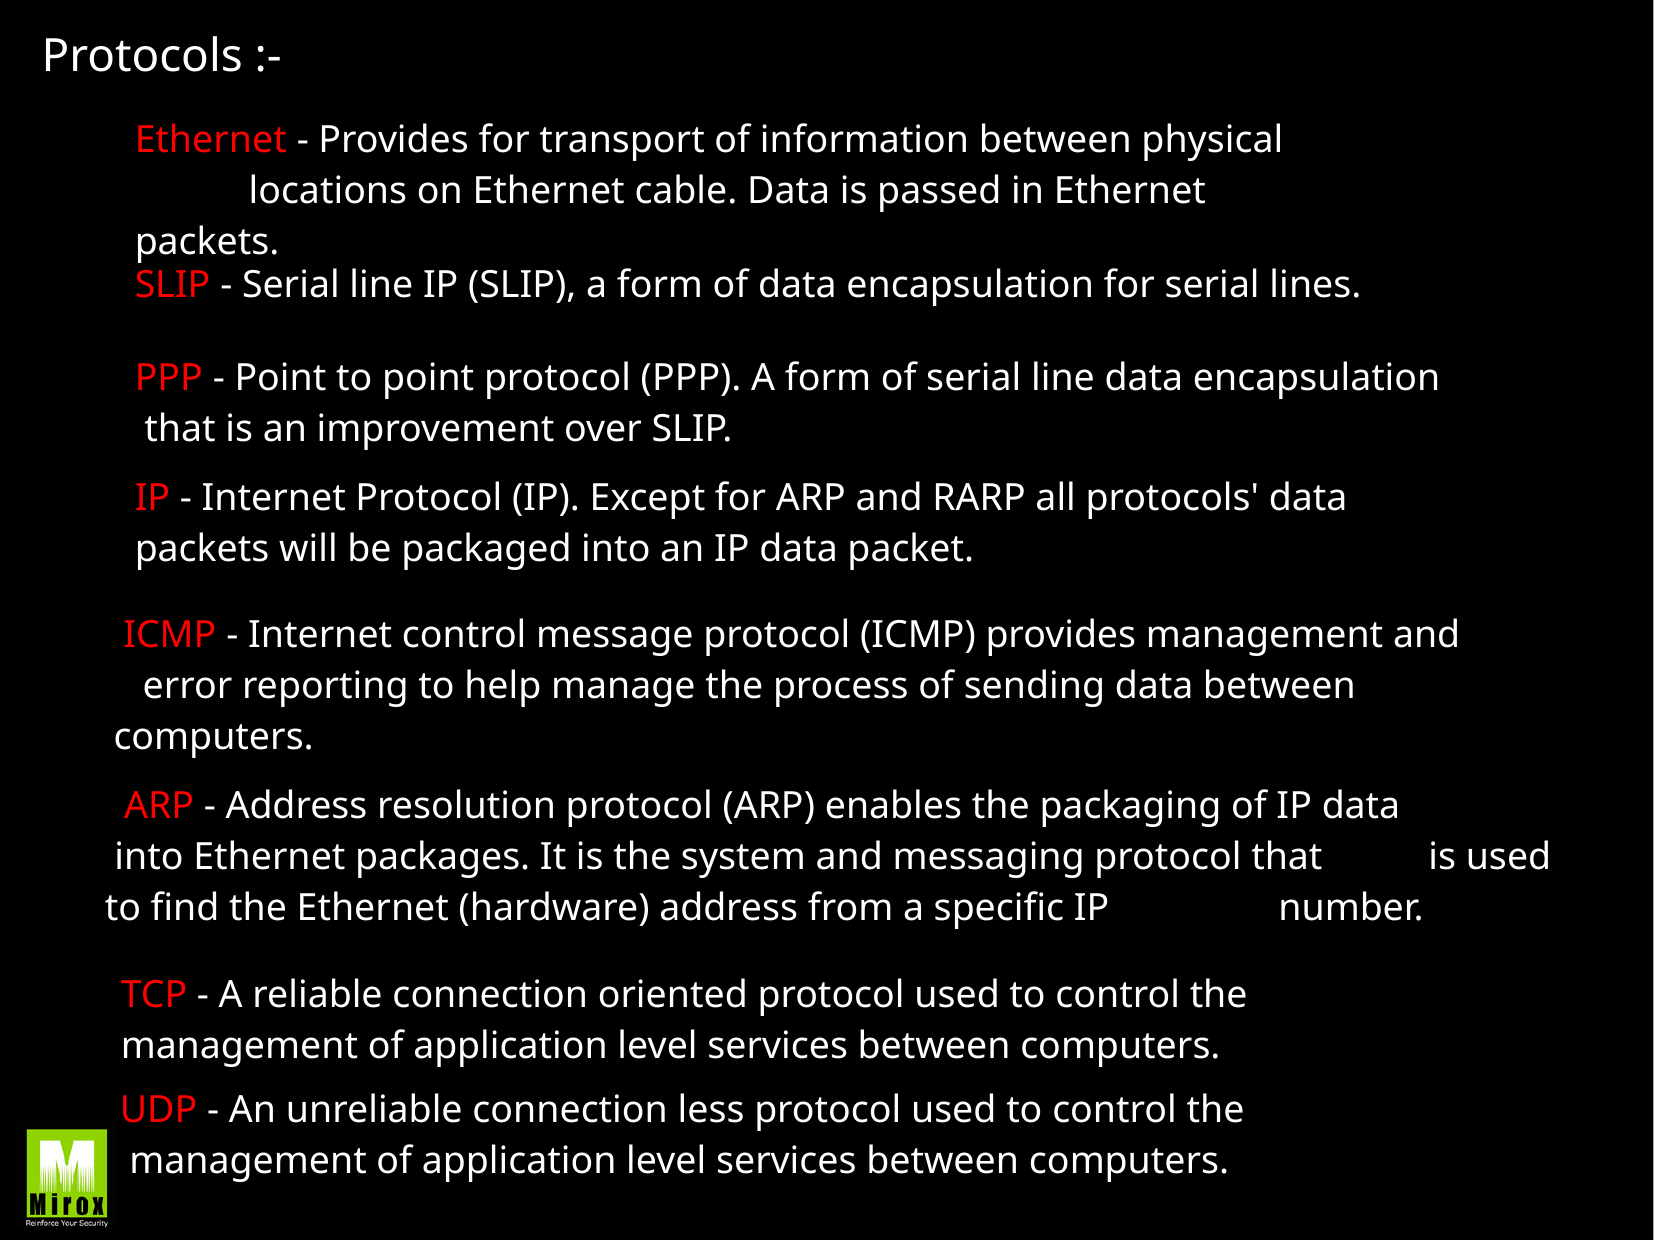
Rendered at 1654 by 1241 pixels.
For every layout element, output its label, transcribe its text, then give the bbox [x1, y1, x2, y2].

text_box Protocols :- [15, 15, 328, 86]
text_box PPP - Point to point protocol (PPP). A form of serial line data encapsulation that is an improvement over SLIP. [120, 343, 1576, 451]
text_box Ethernet - Provides for transport of information between physical locations on Ethernet cable. Data is passed in Ethernet packets. [120, 105, 1609, 251]
text_box TCP - A reliable connection oriented protocol used to control the management of application level services between computers. [106, 960, 1591, 1067]
text_box IP - Internet Protocol (IP). Except for ARP and RARP all protocols' data packets will be packaged into an IP data packet. [120, 463, 1569, 571]
picture [16, 1118, 117, 1228]
text_box ICMP - Internet control message protocol (ICMP) provides management and error reporting to help manage the process of sending data between computers. [98, 600, 1576, 753]
text_box SLIP - Serial line IP (SLIP), a form of data encapsulation for serial lines. [120, 250, 1486, 312]
text_box UDP - An unreliable connection less protocol used to control the management of application level services between computers. [105, 1075, 1576, 1177]
text_box ARP - Address resolution protocol (ARP) enables the packaging of IP data into Ethernet packages. It is the system and messaging protocol that is used to find the Ethernet (hardware) address from a specific IP number. [90, 771, 1576, 961]
